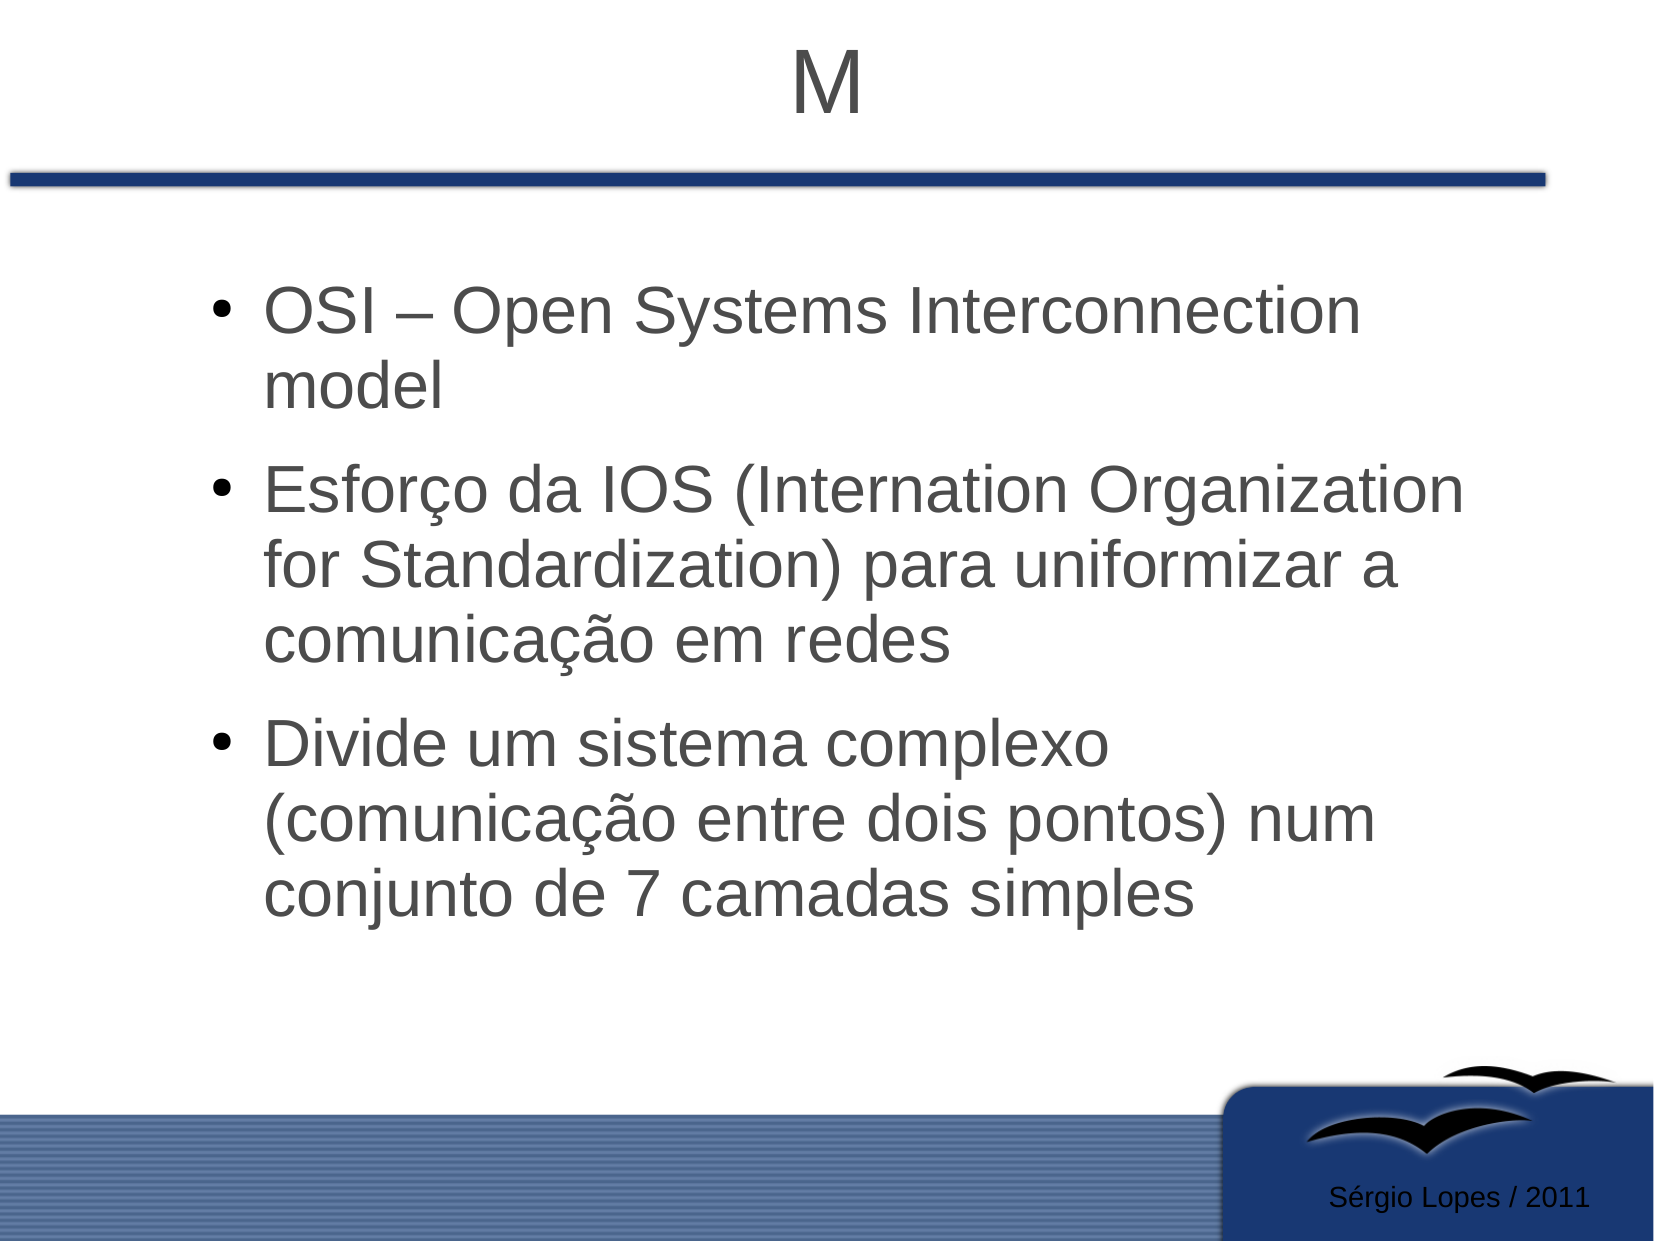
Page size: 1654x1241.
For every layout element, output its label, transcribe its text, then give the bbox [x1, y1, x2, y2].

picture [0, 0, 1654, 1241]
title M [121, 0, 1534, 164]
text_box Sérgio Lopes / 2011 [1328, 1181, 1588, 1214]
list OSI – Open Systems Interconnection model Esforço da IOS (Internation Organization for Standardization) para uniformizar a comunicação em redes Divide um sistema complexo (comunicação entre dois pontos) num conjunto de 7 camadas simples [121, 273, 1534, 1056]
